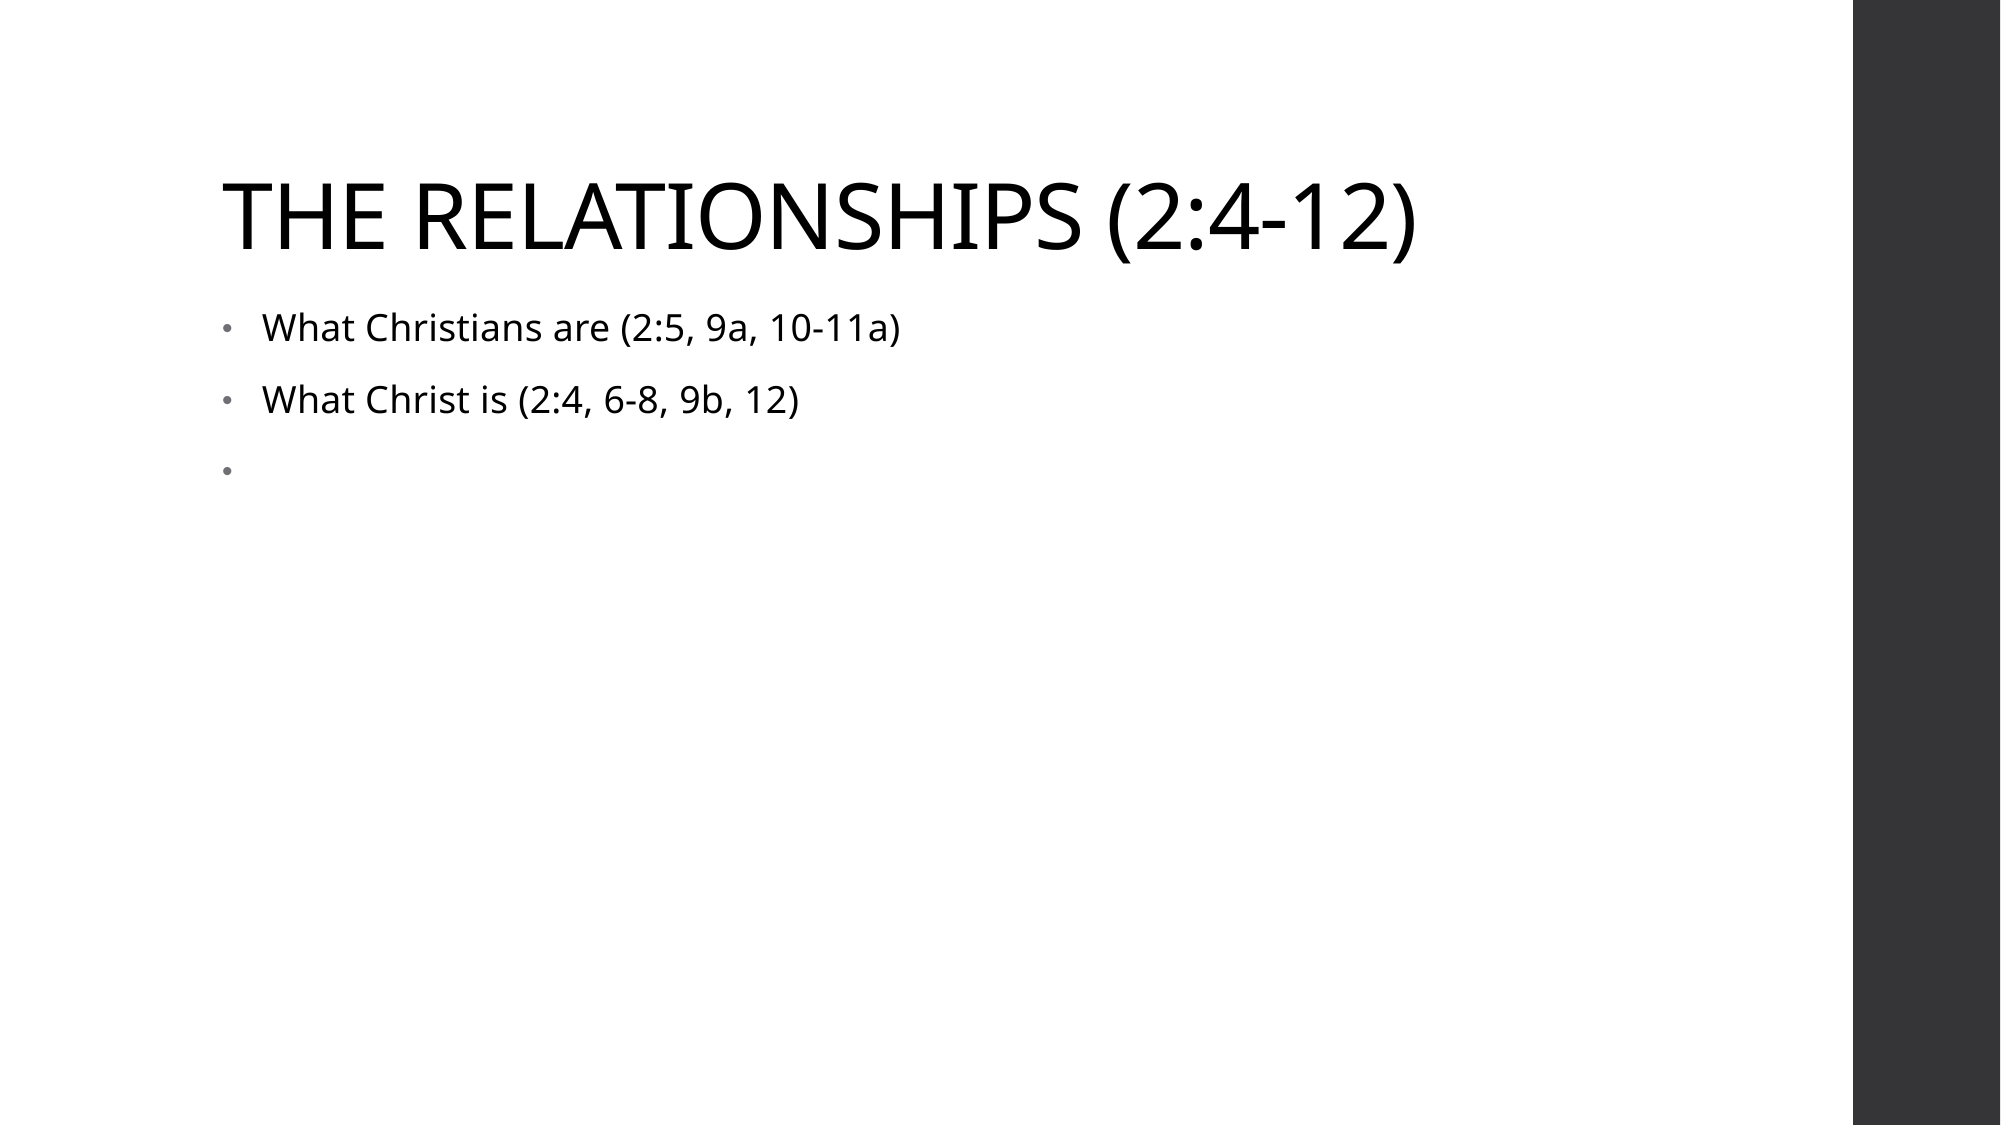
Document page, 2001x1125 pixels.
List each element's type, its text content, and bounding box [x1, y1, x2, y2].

list What Christians are (2:5, 9a, 10-11a) What Christ is (2:4, 6-8, 9b, 12) [206, 299, 1617, 1014]
title THE RELATIONSHIPS (2:4-12) [206, 60, 1797, 278]
